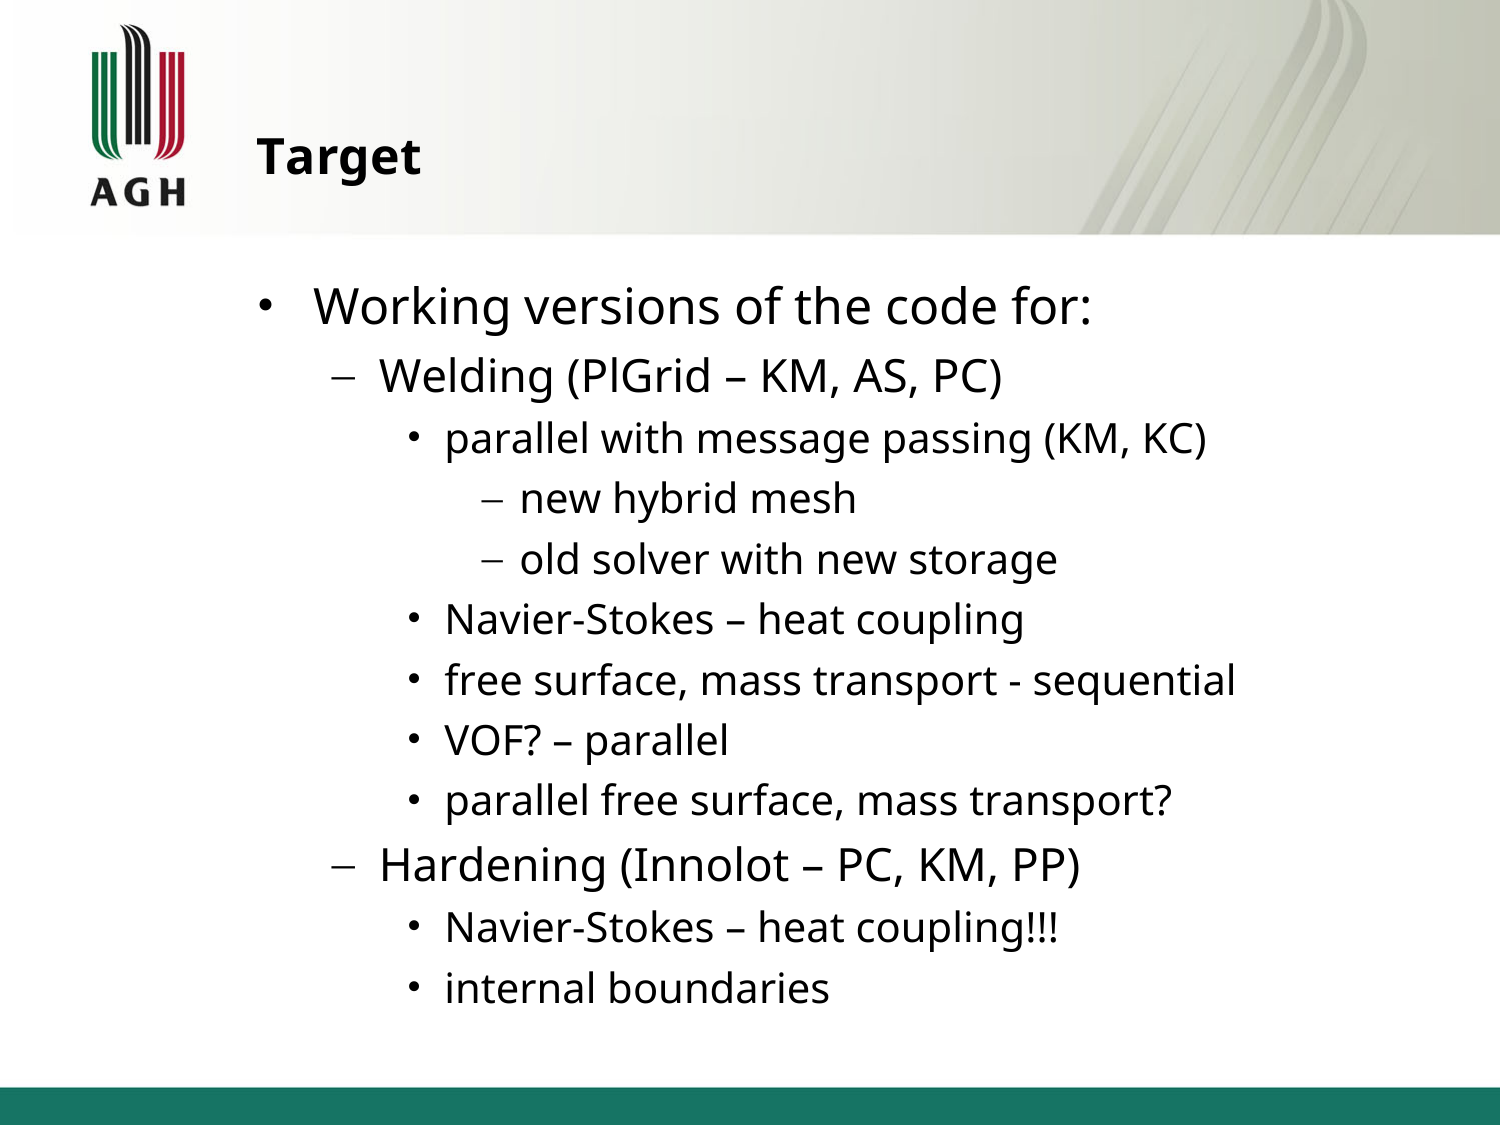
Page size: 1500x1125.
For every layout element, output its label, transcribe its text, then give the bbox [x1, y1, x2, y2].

picture [0, 0, 1500, 1125]
list Working versions of the code for: Welding (PlGrid – KM, AS, PC) parallel with message passing (KM, KC) new hybrid mesh old solver with new storage Navier-Stokes – heat coupling free surface, mass transport - sequential VOF? – parallel parallel free surface, mass transport? Hardening (Innolot – PC, KM, PP) Navier-Stokes – heat coupling!!! internal boundaries [242, 267, 1423, 1020]
title Target [242, 70, 1423, 238]
